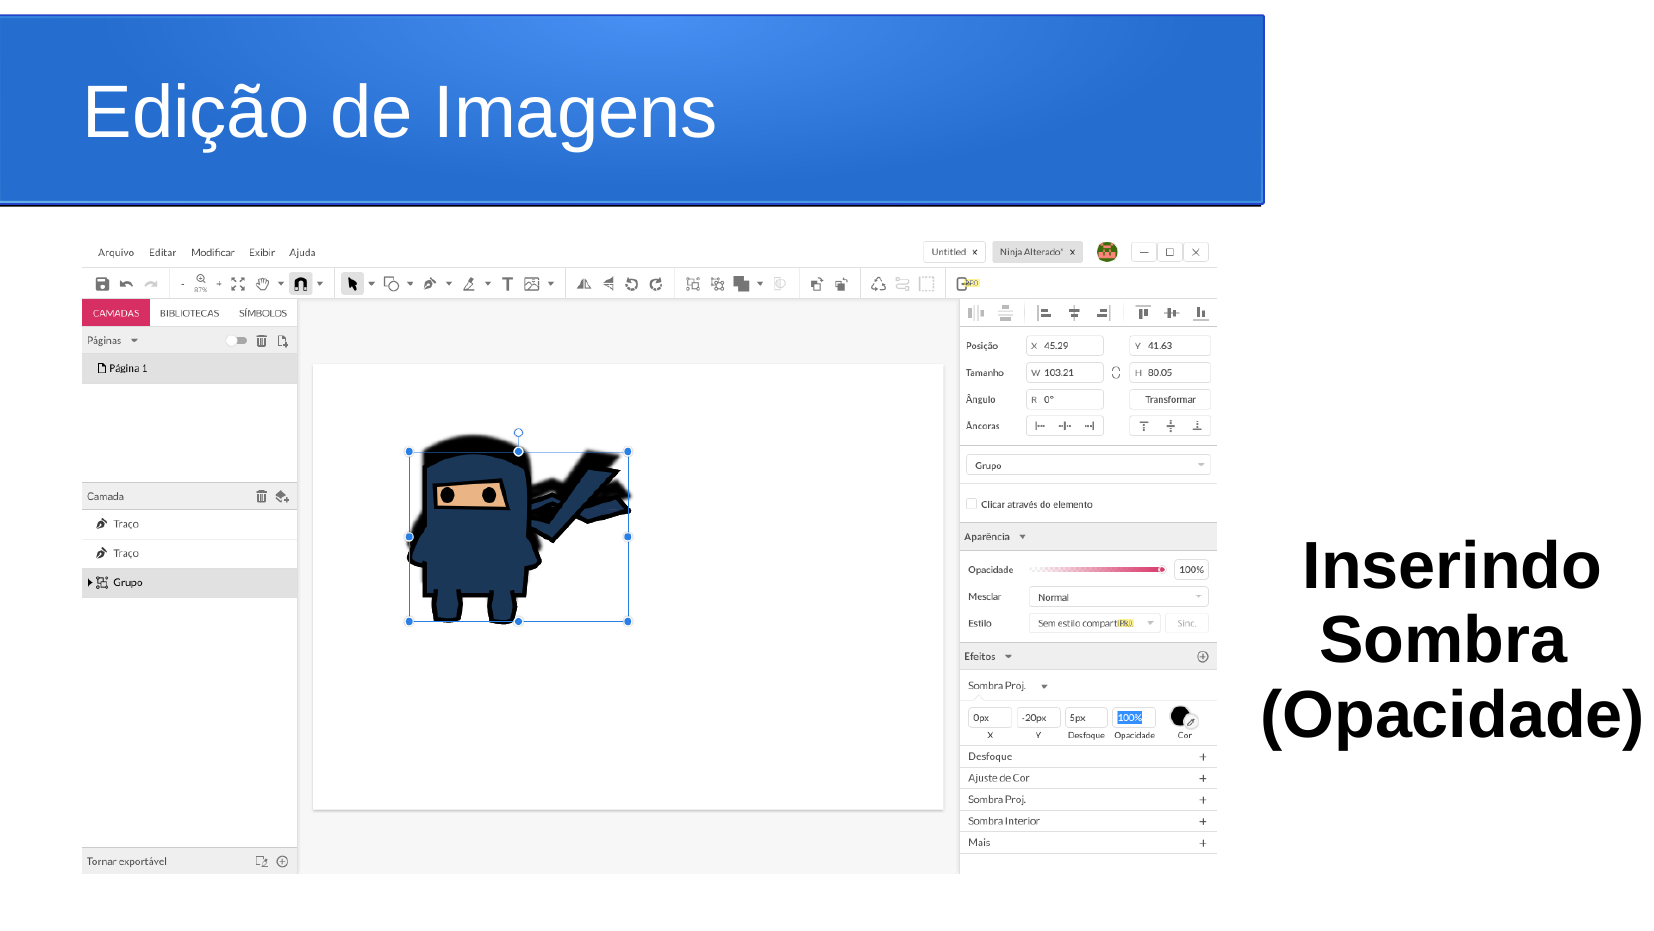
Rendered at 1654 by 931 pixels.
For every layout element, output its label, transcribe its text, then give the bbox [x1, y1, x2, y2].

title Edição de Imagens [82, 35, 1235, 189]
subtitle Inserindo Sombra (Opacidade) [1251, 527, 1654, 752]
picture [82, 236, 1217, 875]
